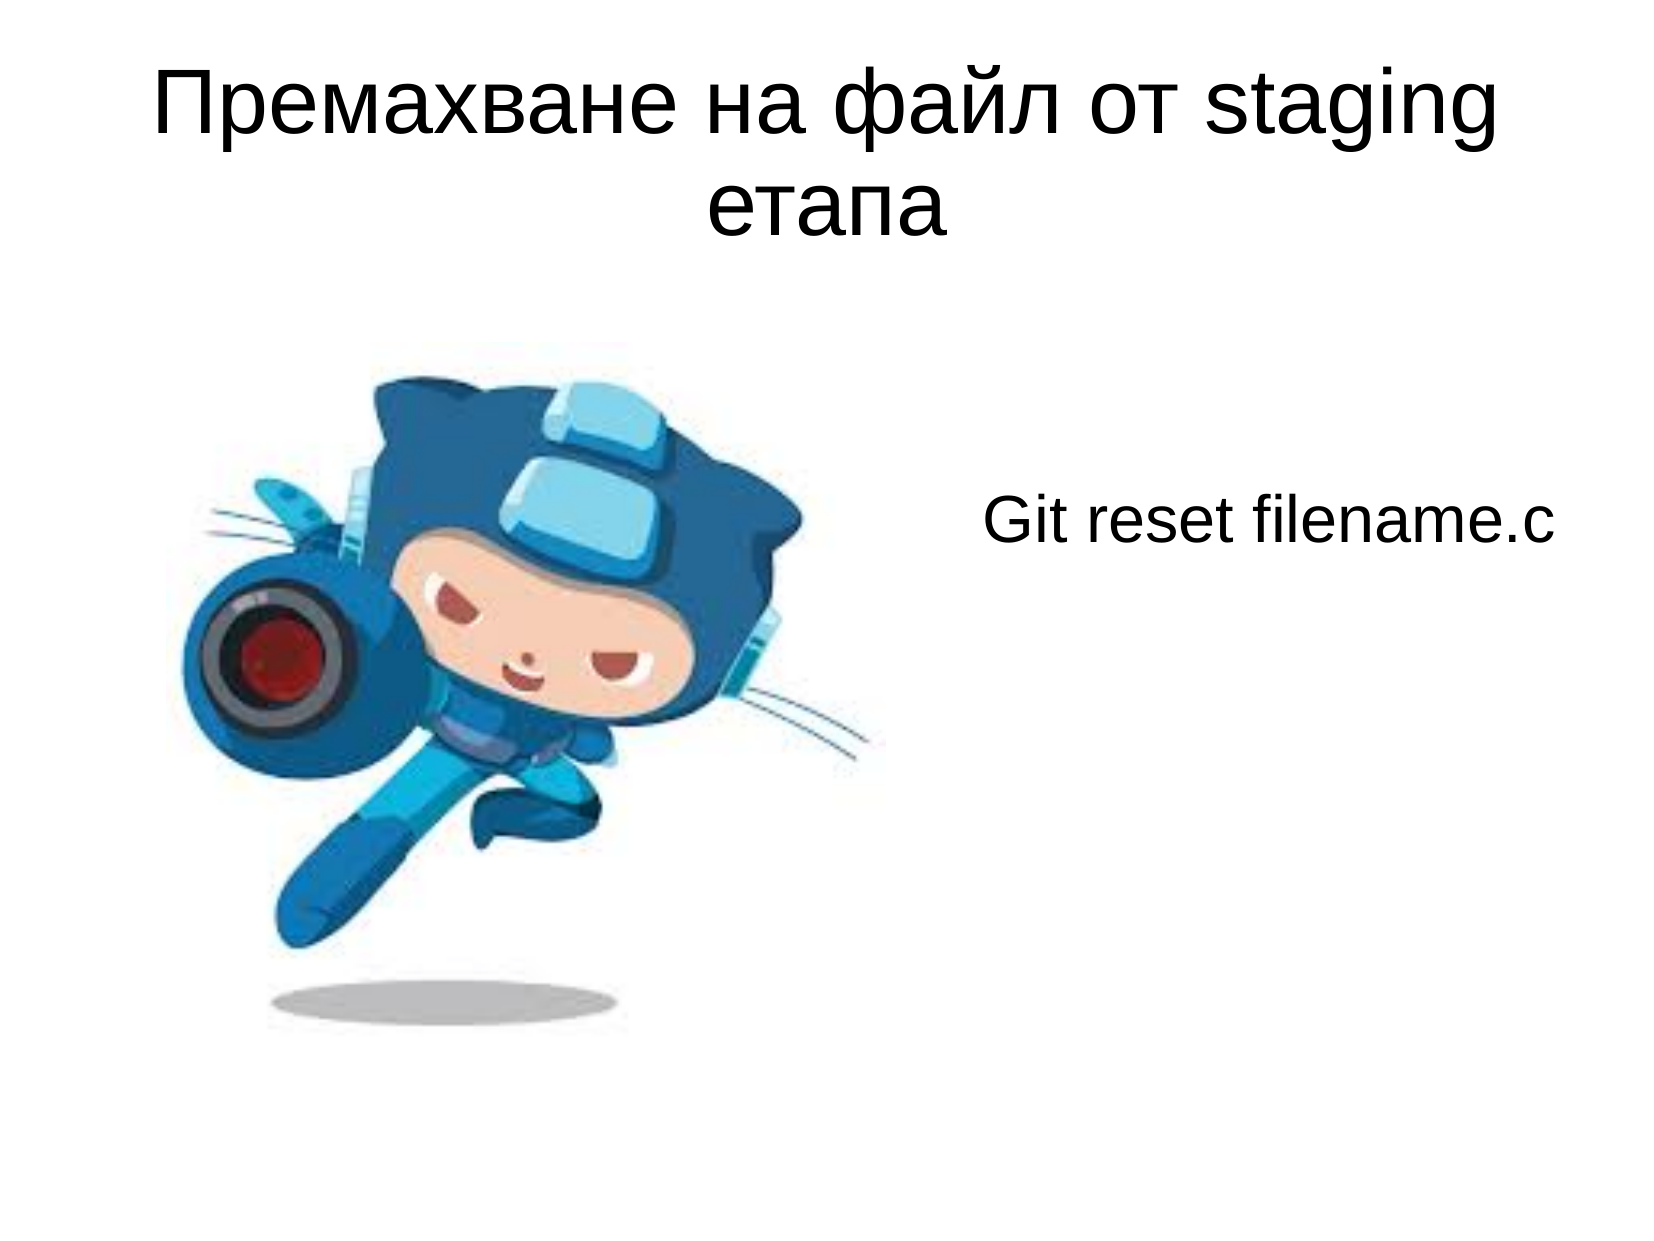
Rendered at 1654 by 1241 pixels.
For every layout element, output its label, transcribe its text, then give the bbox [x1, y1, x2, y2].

picture [166, 342, 886, 1062]
text_box Git reset filename.c [956, 342, 1583, 697]
title Премахване на файл от staging етапа [82, 49, 1571, 257]
